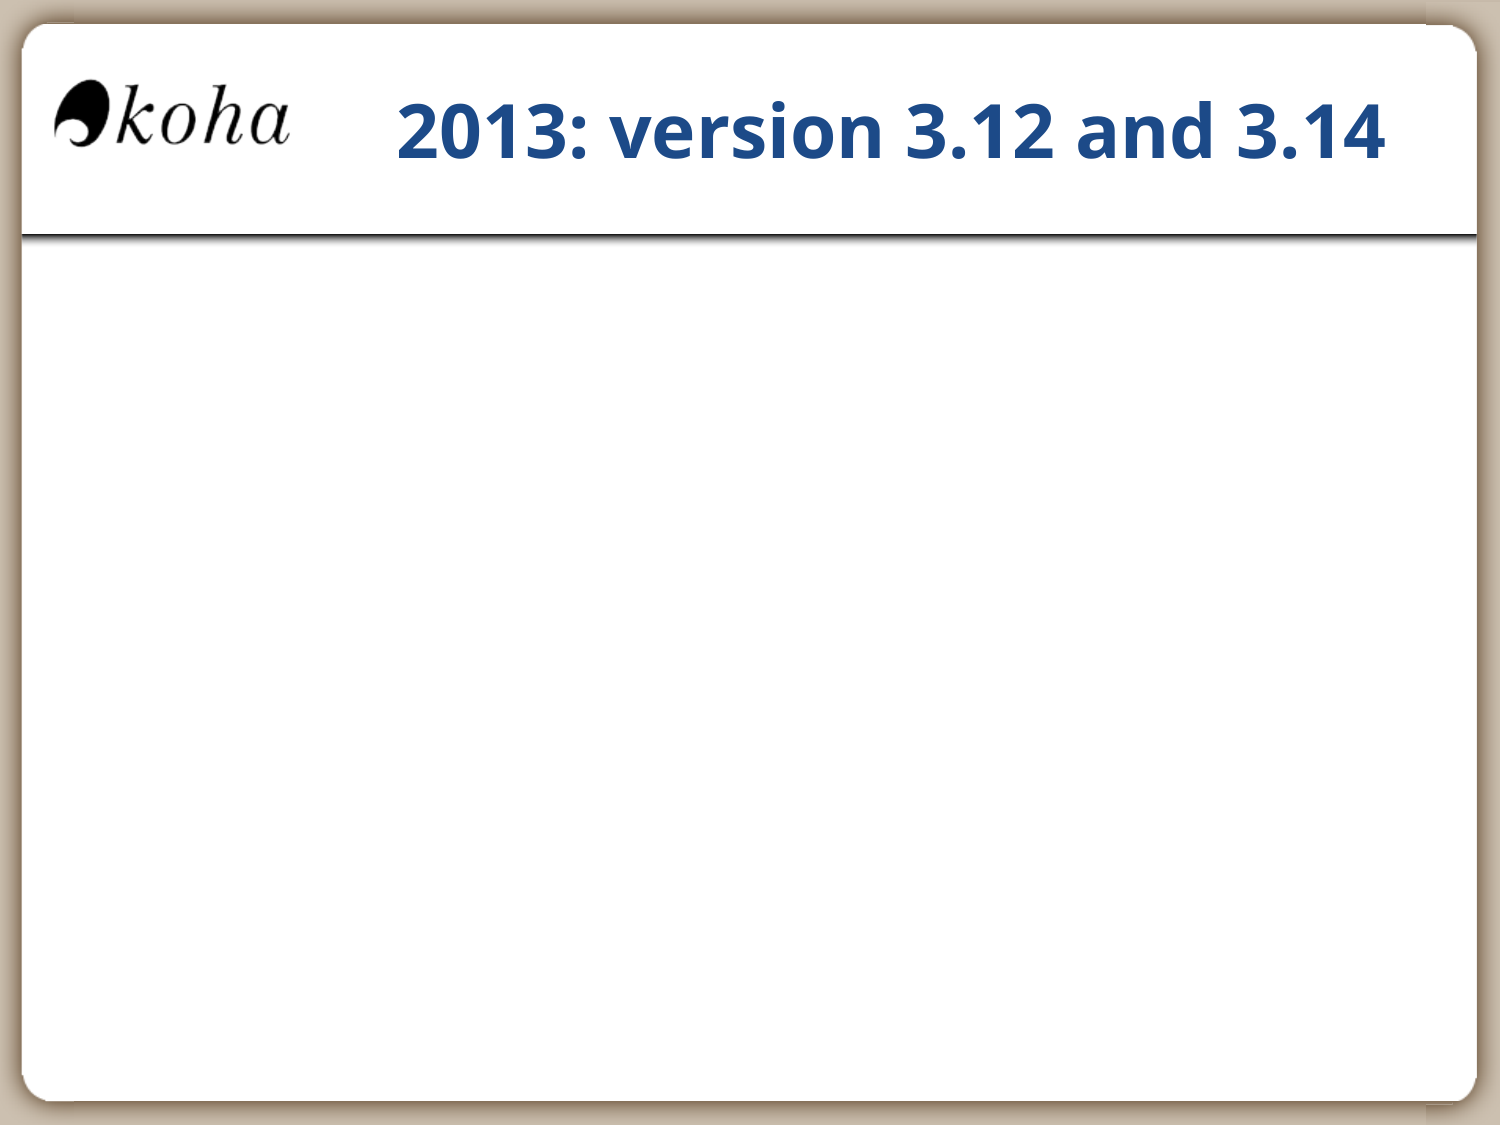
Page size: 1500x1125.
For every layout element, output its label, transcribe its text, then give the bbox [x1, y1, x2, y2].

picture [0, 0, 1500, 1125]
title 2013: version 3.12 and 3.14 [315, 0, 1463, 260]
